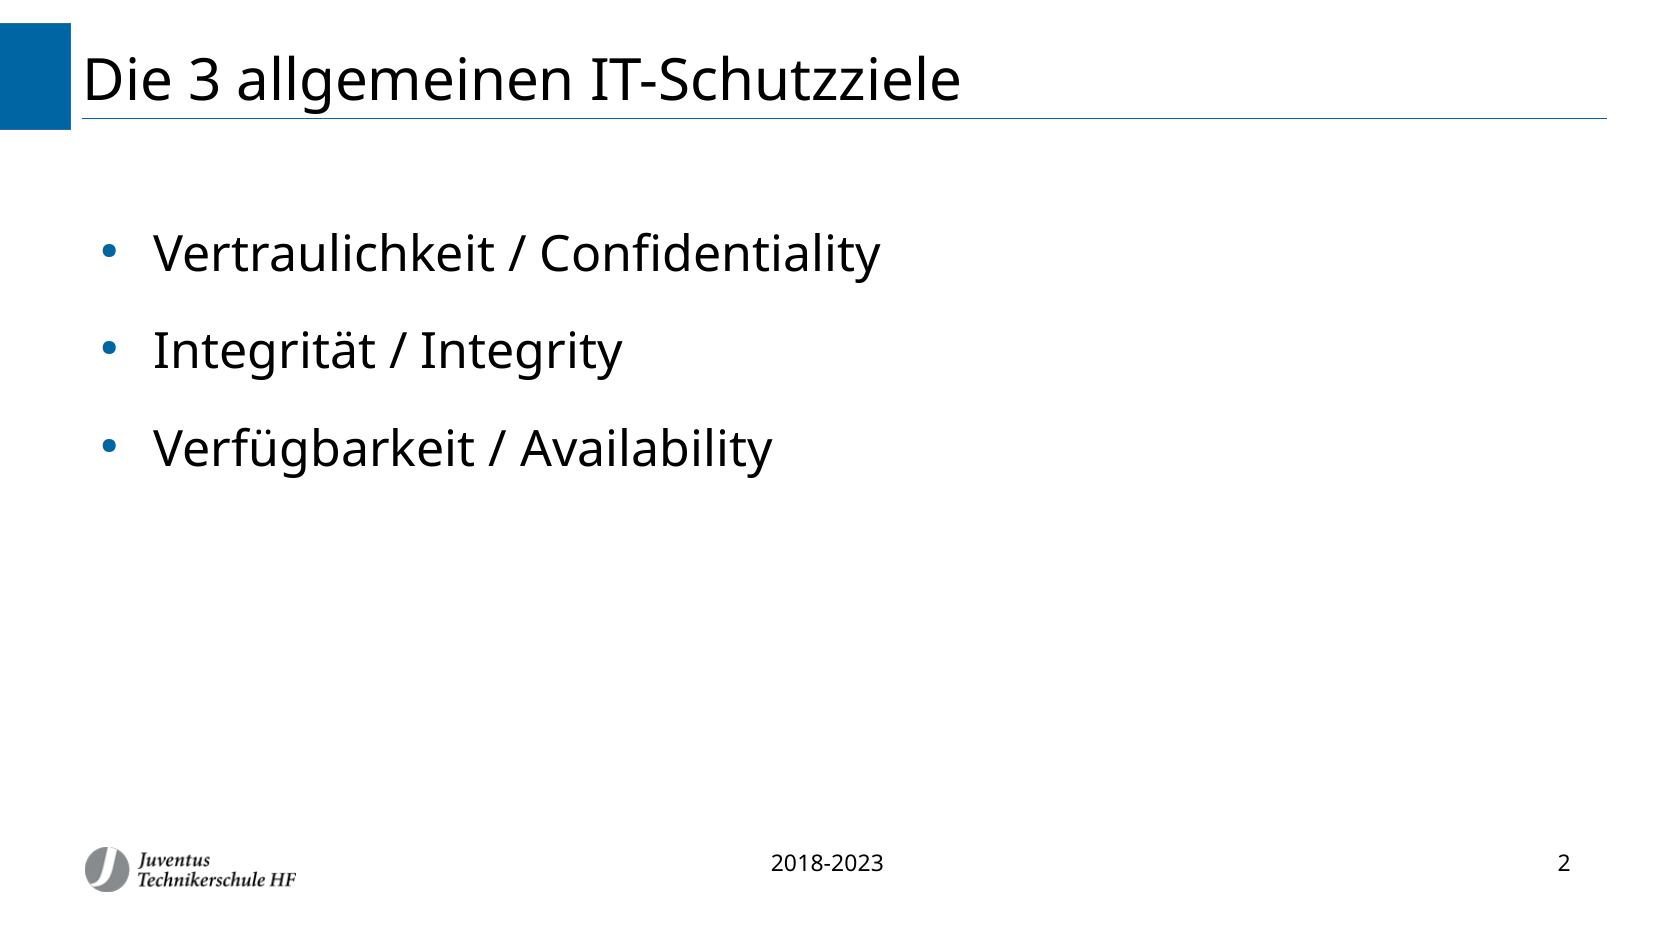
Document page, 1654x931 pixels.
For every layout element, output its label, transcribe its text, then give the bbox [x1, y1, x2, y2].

title Die 3 allgemeinen IT-Schutzziele [82, 37, 1571, 119]
list Vertraulichkeit / Confidentiality Integrität / Integrity Verfügbarkeit / Availability [82, 217, 1571, 758]
picture [85, 847, 296, 892]
